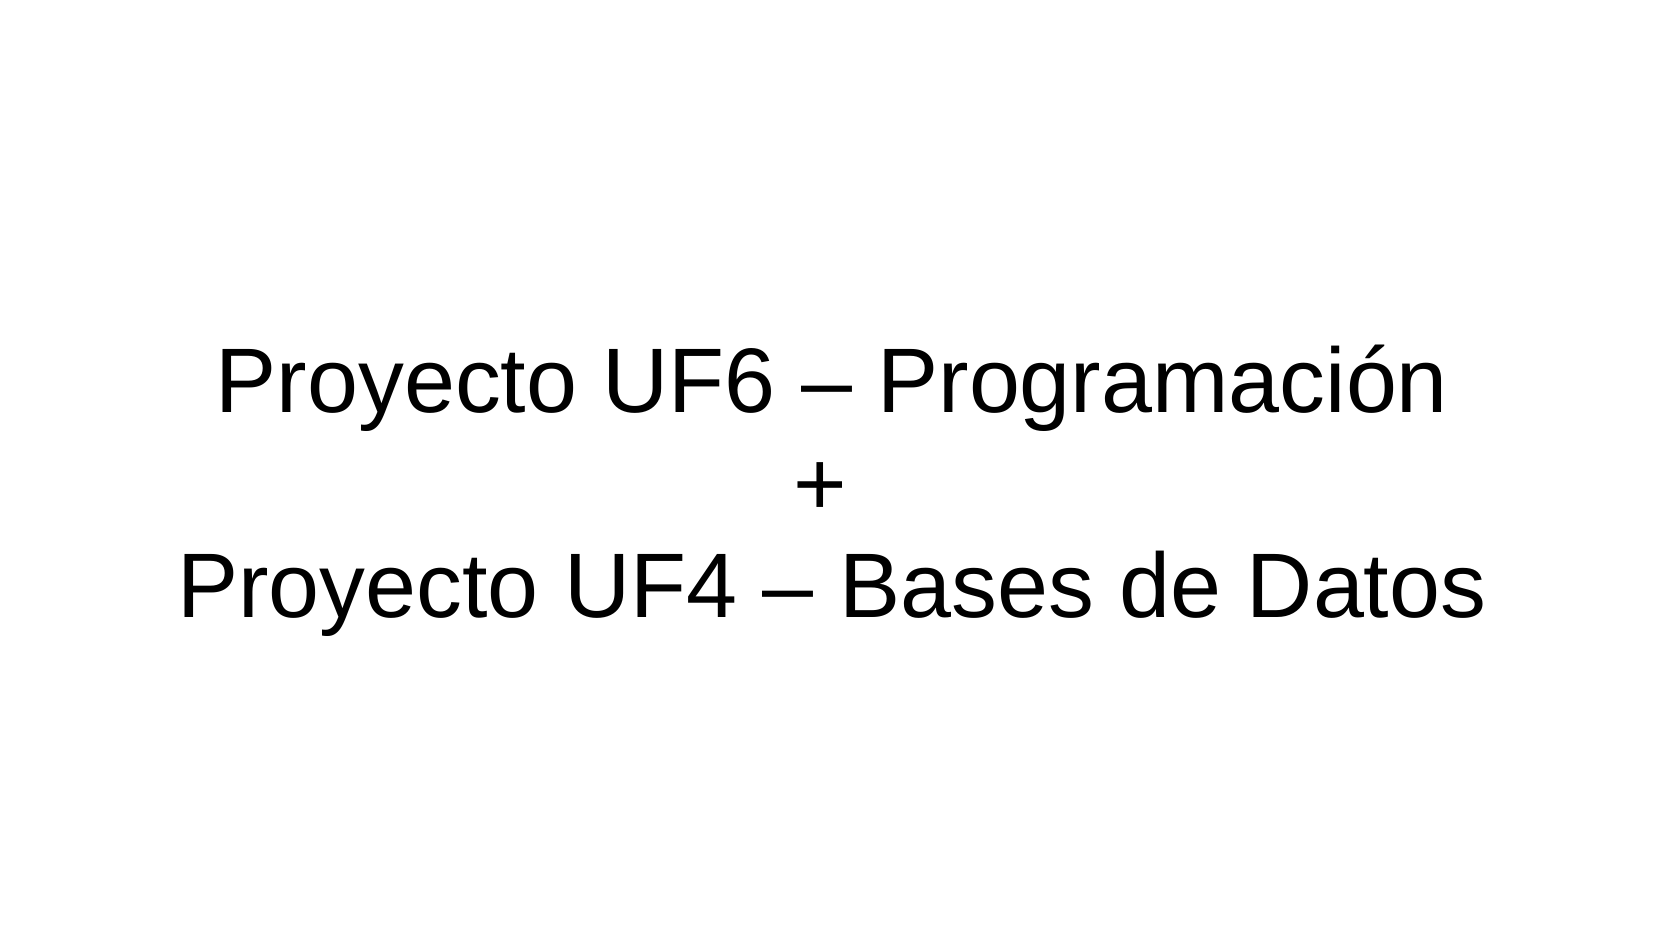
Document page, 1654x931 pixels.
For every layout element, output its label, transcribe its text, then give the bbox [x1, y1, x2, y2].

title Proyecto UF6 – Programación + Proyecto UF4 – Bases de Datos [88, 329, 1577, 638]
